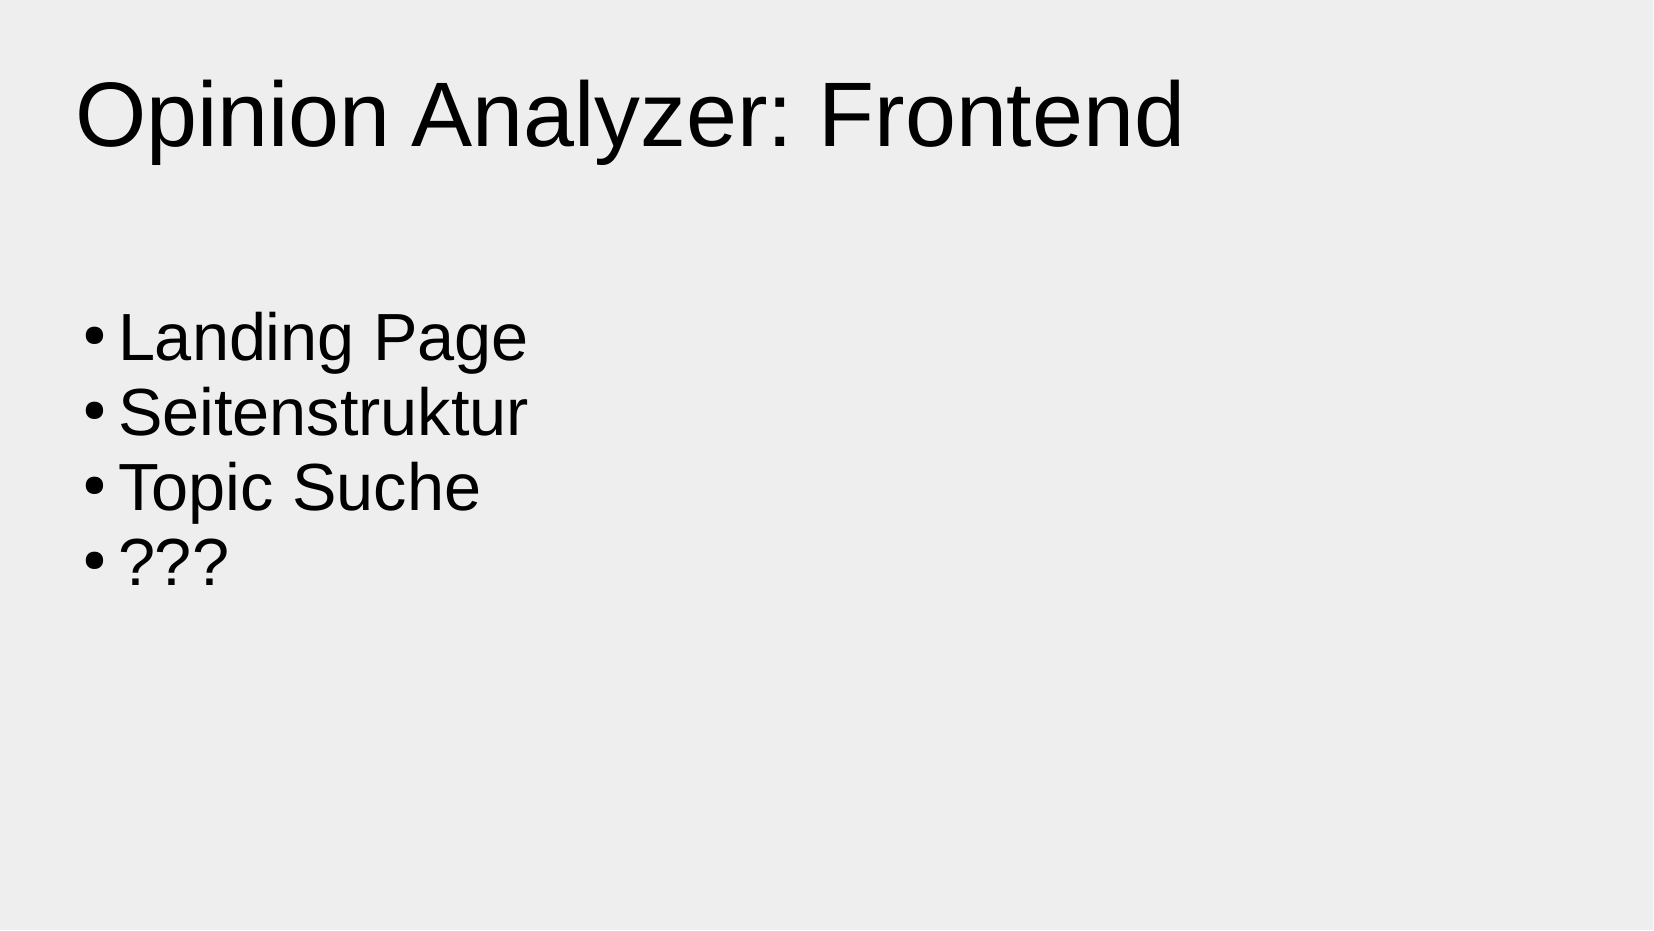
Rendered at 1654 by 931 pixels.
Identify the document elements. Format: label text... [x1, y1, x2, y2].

title Opinion Analyzer: Frontend [75, 37, 1591, 193]
subtitle Landing Page Seitenstruktur Topic Suche ??? [82, 217, 1571, 758]
